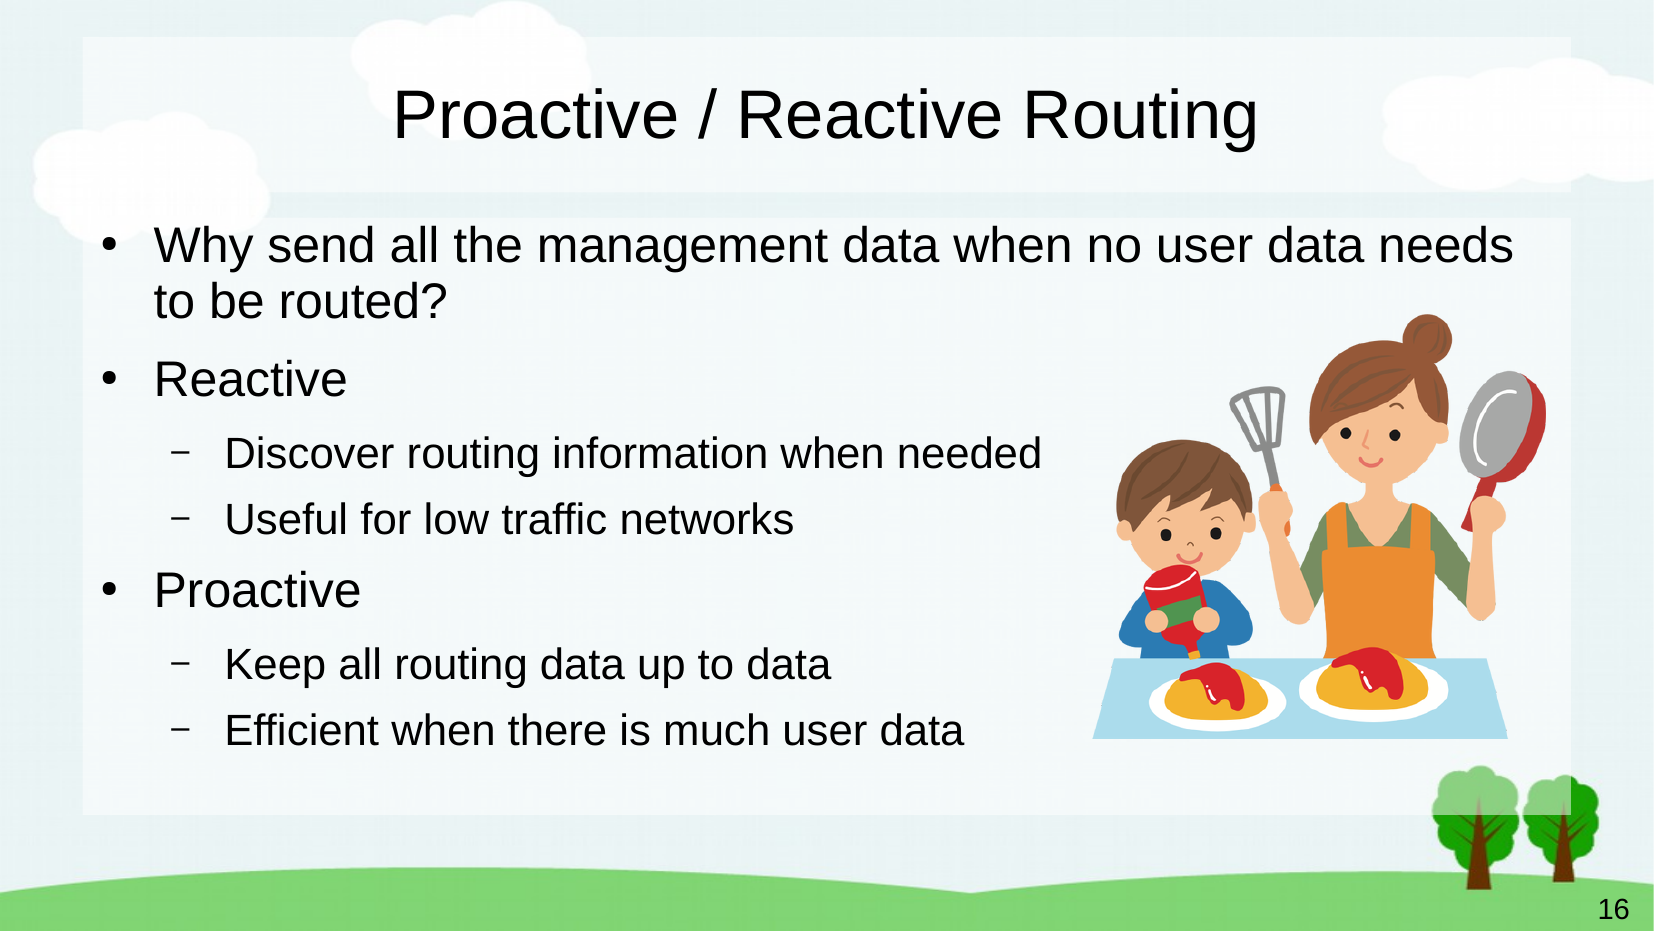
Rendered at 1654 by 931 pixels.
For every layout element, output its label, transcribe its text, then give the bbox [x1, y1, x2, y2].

picture [0, 0, 1654, 931]
list Why send all the management data when no user data needs to be routed? Reactive Discover routing information when needed Useful for low traffic networks Proactive Keep all routing data up to data Efficient when there is much user data [82, 217, 1571, 815]
title Proactive / Reactive Routing [82, 37, 1571, 193]
